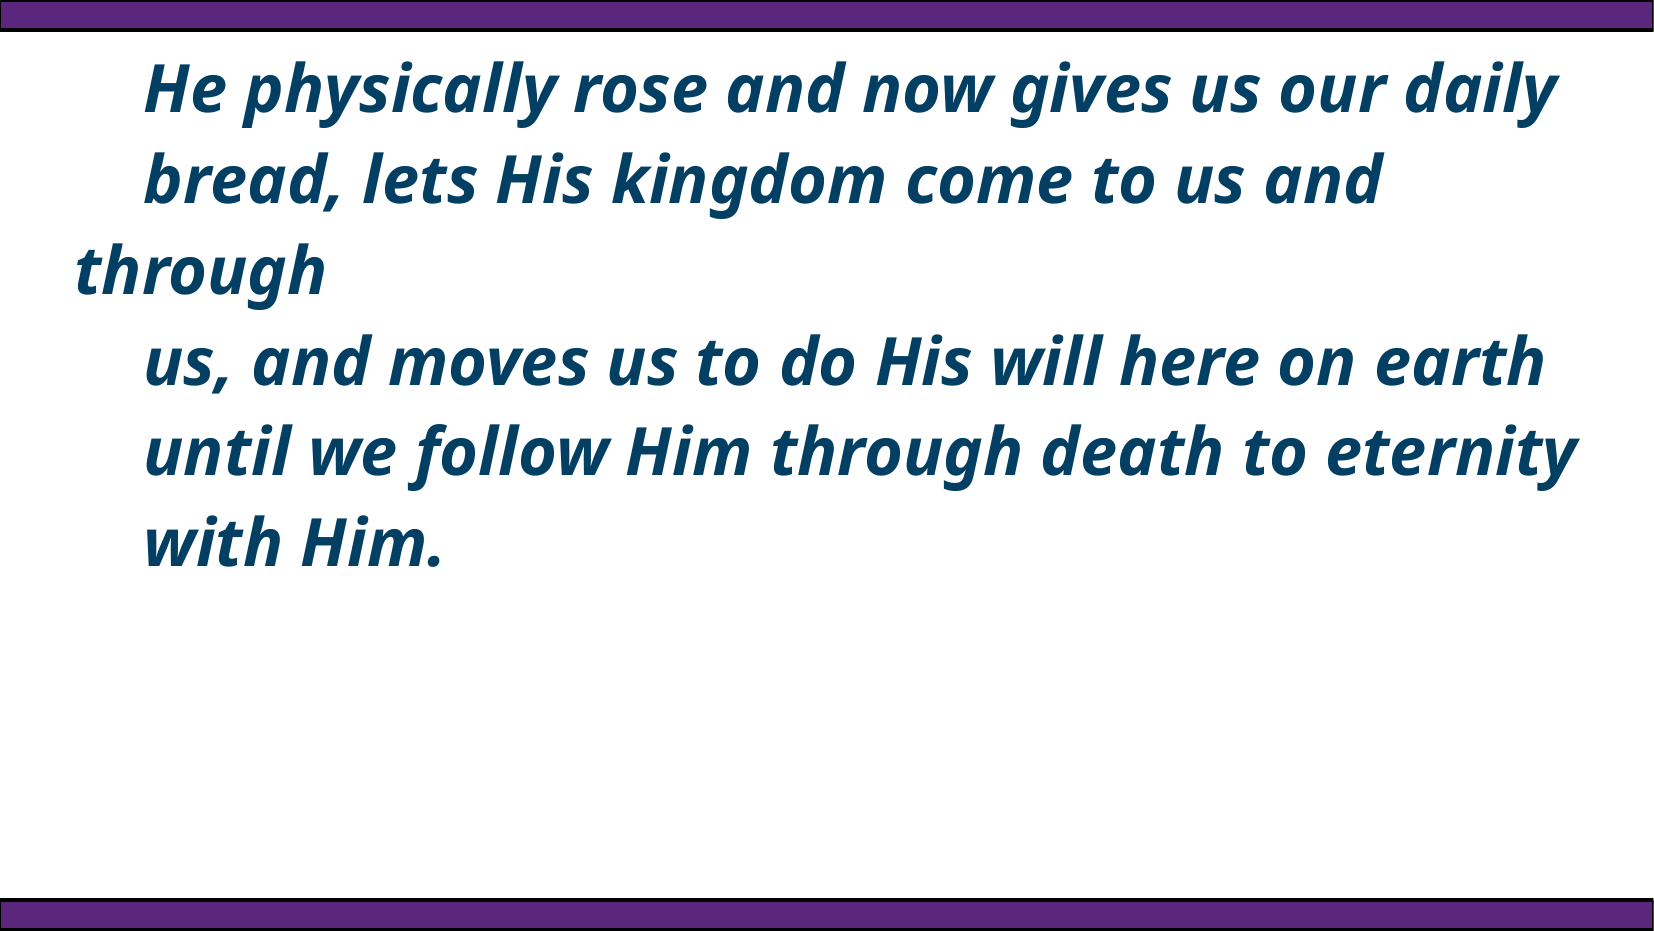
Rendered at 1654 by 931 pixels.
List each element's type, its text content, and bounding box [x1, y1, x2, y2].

picture [0, 31, 1654, 900]
text_box [0, 0, 1654, 31]
text_box [0, 900, 1654, 931]
text_box He physically rose and now gives us our daily bread, lets His kingdom come to us and through us, and moves us to do His will here on earth until we follow Him through death to eternity with Him. [60, 34, 1606, 493]
